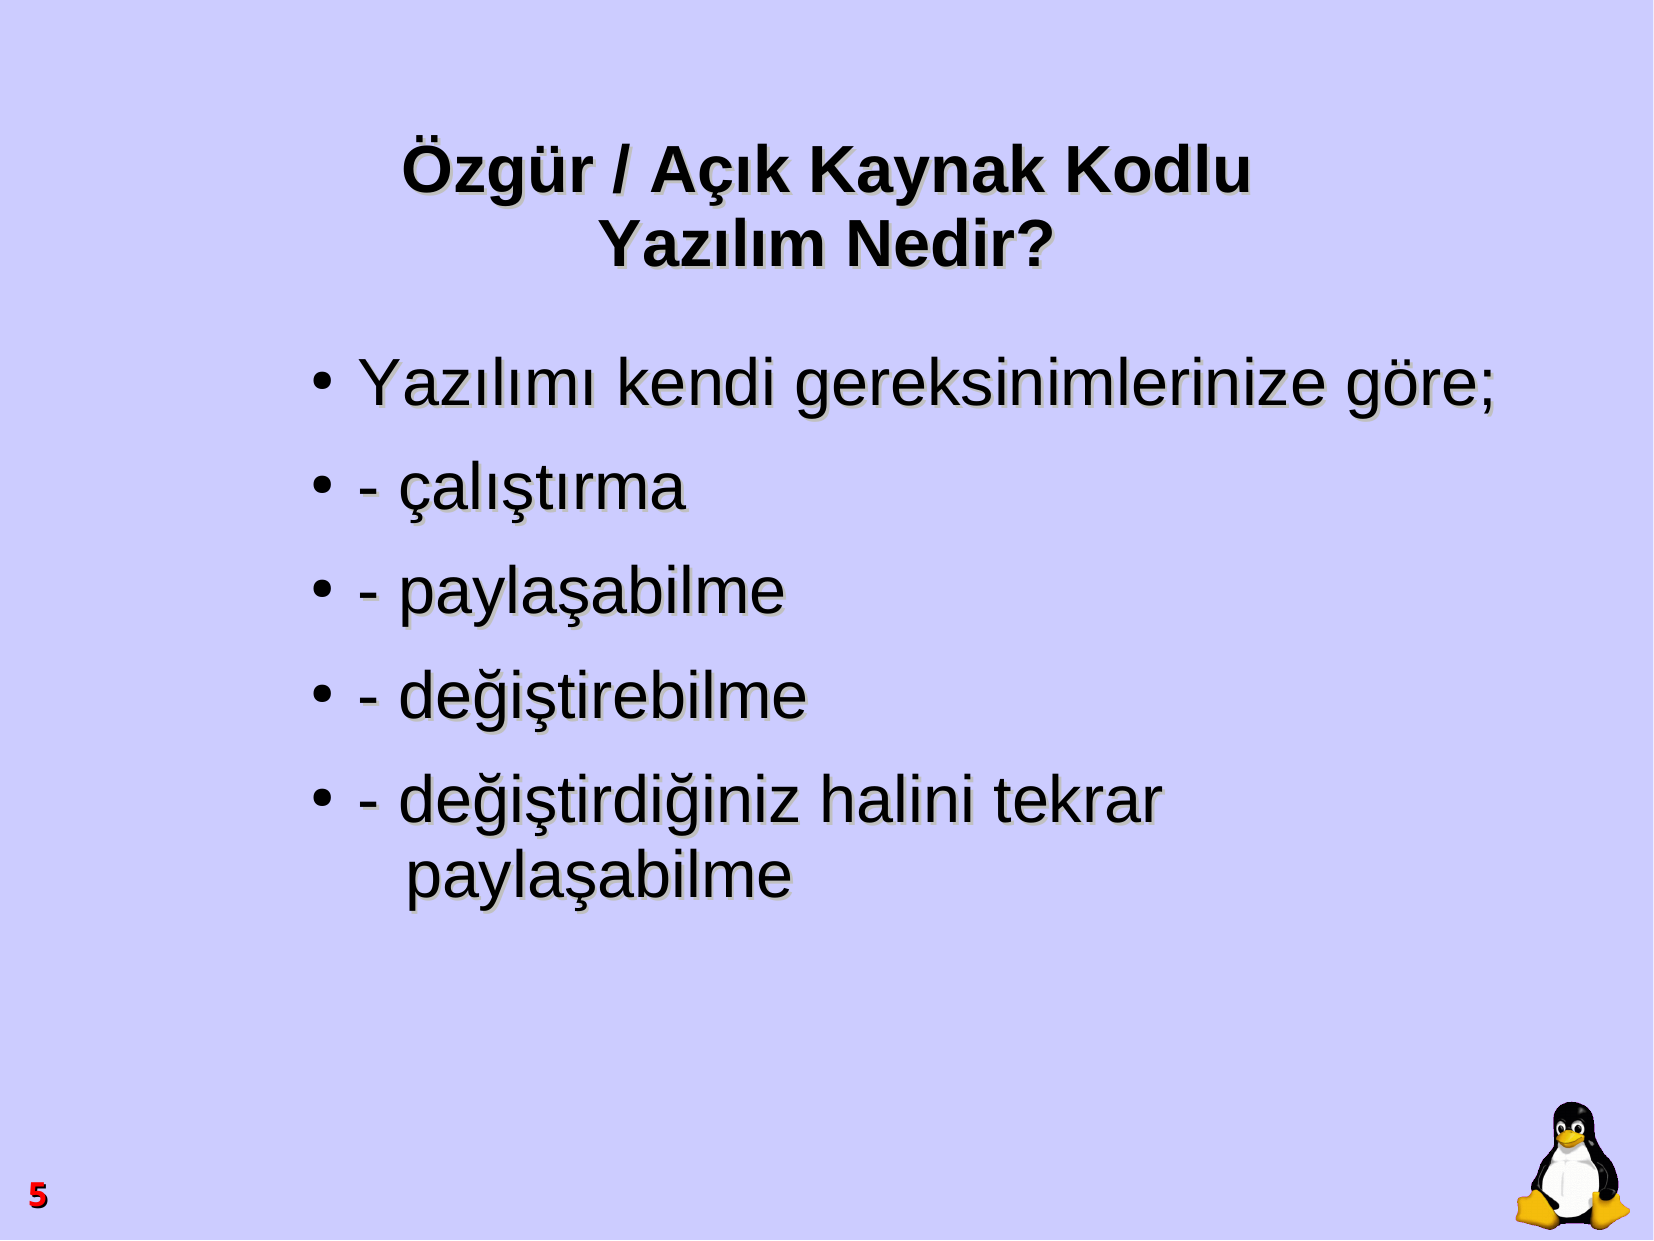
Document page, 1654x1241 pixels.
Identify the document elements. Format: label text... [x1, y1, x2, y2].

picture [1504, 1086, 1654, 1241]
title Özgür / Açık Kaynak Kodlu Yazılım Nedir? [121, 102, 1534, 310]
list Yazılımı kendi gereksinimlerinize göre; - çalıştırma - paylaşabilme - değiştirebilme - değiştirdiğiniz halini tekrar paylaşabilme [121, 344, 1534, 1127]
